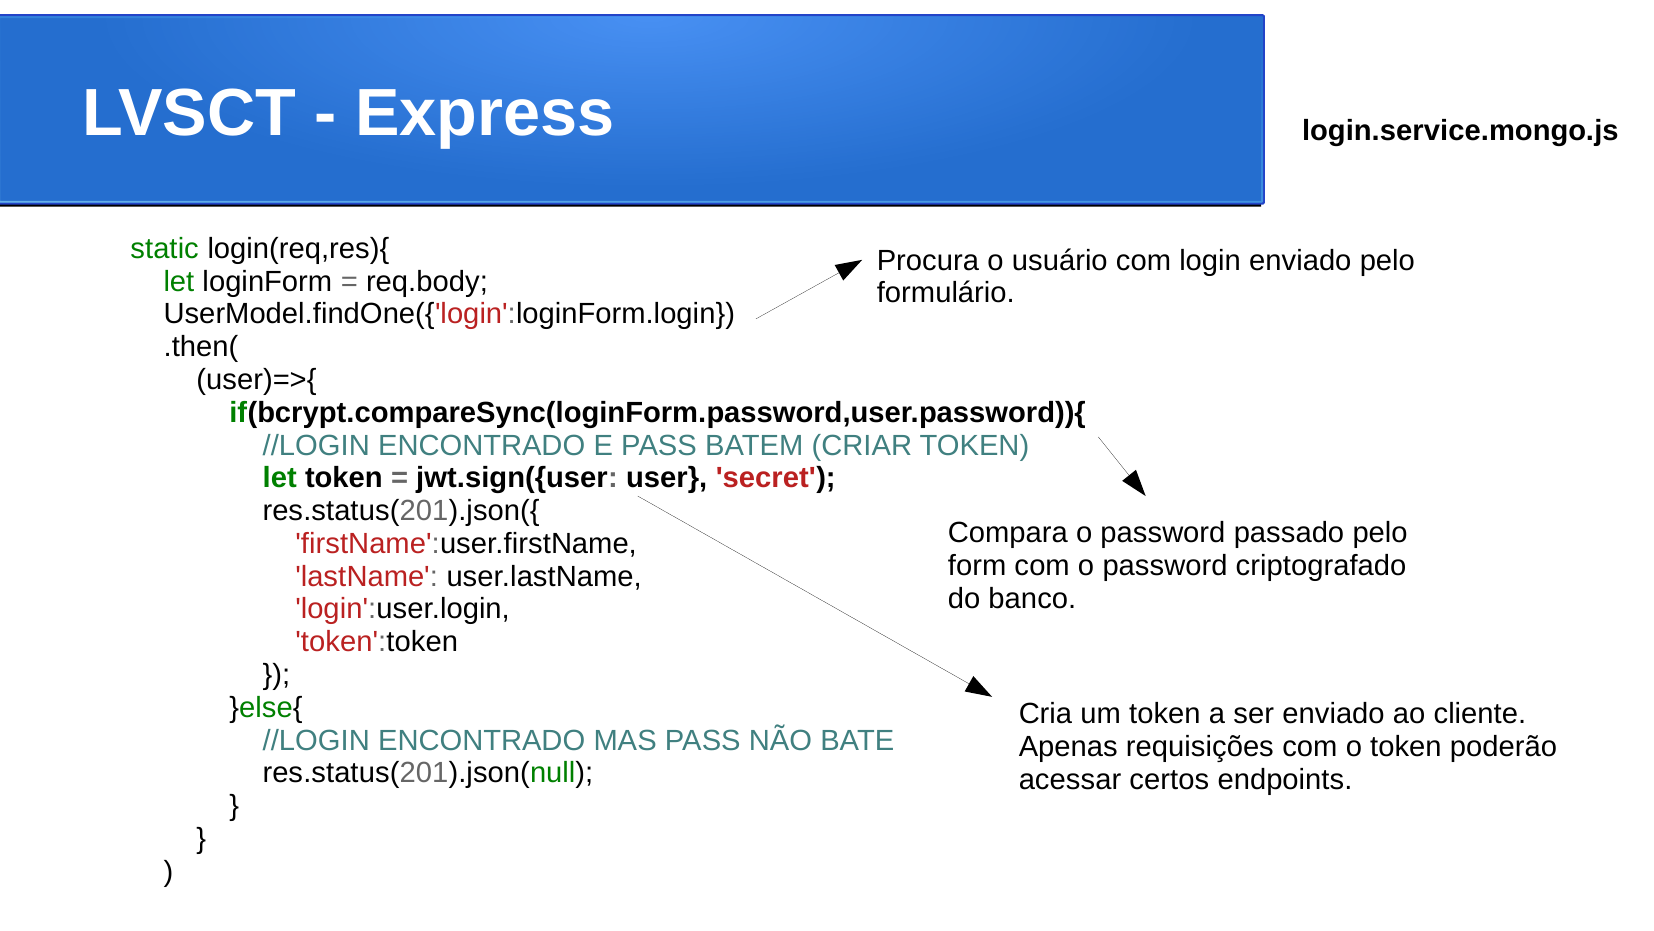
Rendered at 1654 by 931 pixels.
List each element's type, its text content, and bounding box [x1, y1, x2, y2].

title LVSCT - Express [82, 35, 1235, 189]
text_box Procura o usuário com login enviado pelo formulário. [862, 236, 1431, 317]
text_box static login(req,res){ let loginForm = req.body; UserModel.findOne({'login':loginForm.login}) .then( (user)=>{ if(bcrypt.compareSync(loginForm.password,user.password)){ //LOGIN ENCONTRADO E PASS BATEM (CRIAR TOKEN) let token = jwt.sign({user: user}, 'secret'); res.status(201).json({ 'firstName':user.firstName, 'lastName': user.lastName, 'login':user.login, 'token':token }); }else{ //LOGIN ENCONTRADO MAS PASS NÃO BATE res.status(201).json(null); } } ) [82, 224, 1465, 895]
text_box login.service.mongo.js [1287, 106, 1635, 154]
text_box Compara o password passado pelo form com o password criptografado do banco. [933, 508, 1424, 622]
text_box Cria um token a ser enviado ao cliente. Apenas requisições com o token poderão acessar certos endpoints. [1003, 690, 1573, 804]
